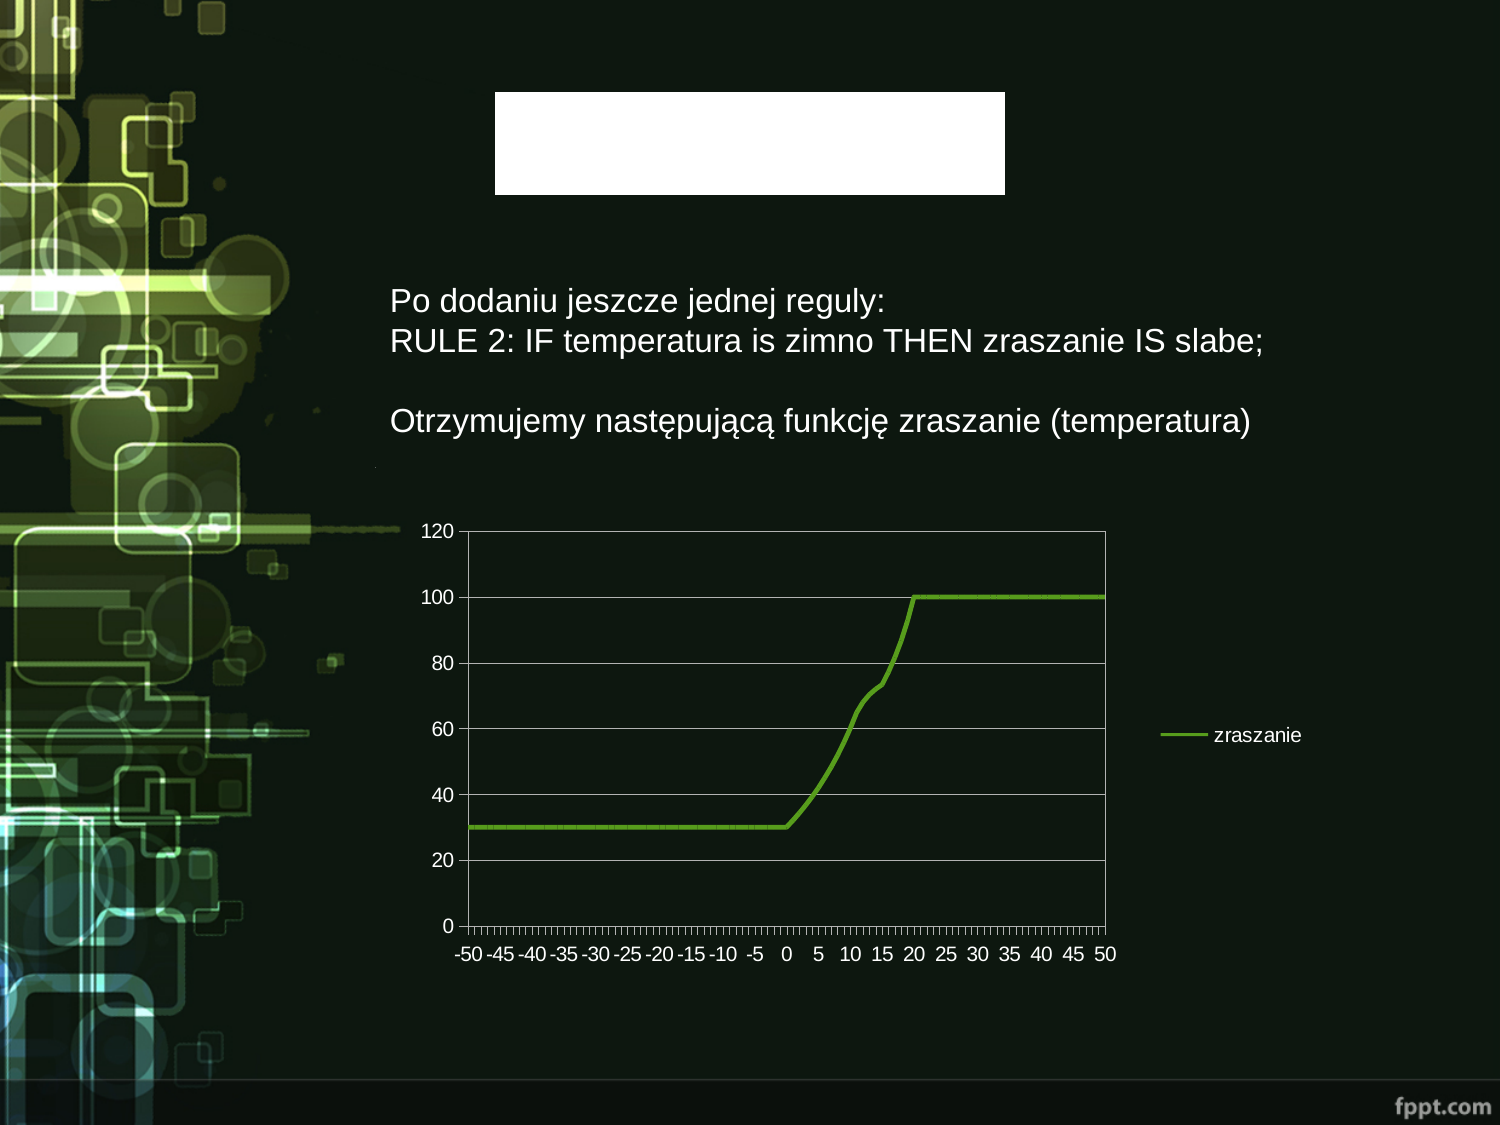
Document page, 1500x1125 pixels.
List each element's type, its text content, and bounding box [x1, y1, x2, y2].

picture [0, 0, 1500, 1125]
title Nieliniowość [75, 45, 1426, 233]
text_box Po dodaniu jeszcze jednej reguly: RULE 2: IF temperatura is zimno THEN zraszanie IS slabe; Otrzymujemy następującą funkcję zraszanie (temperatura) [374, 271, 1365, 447]
